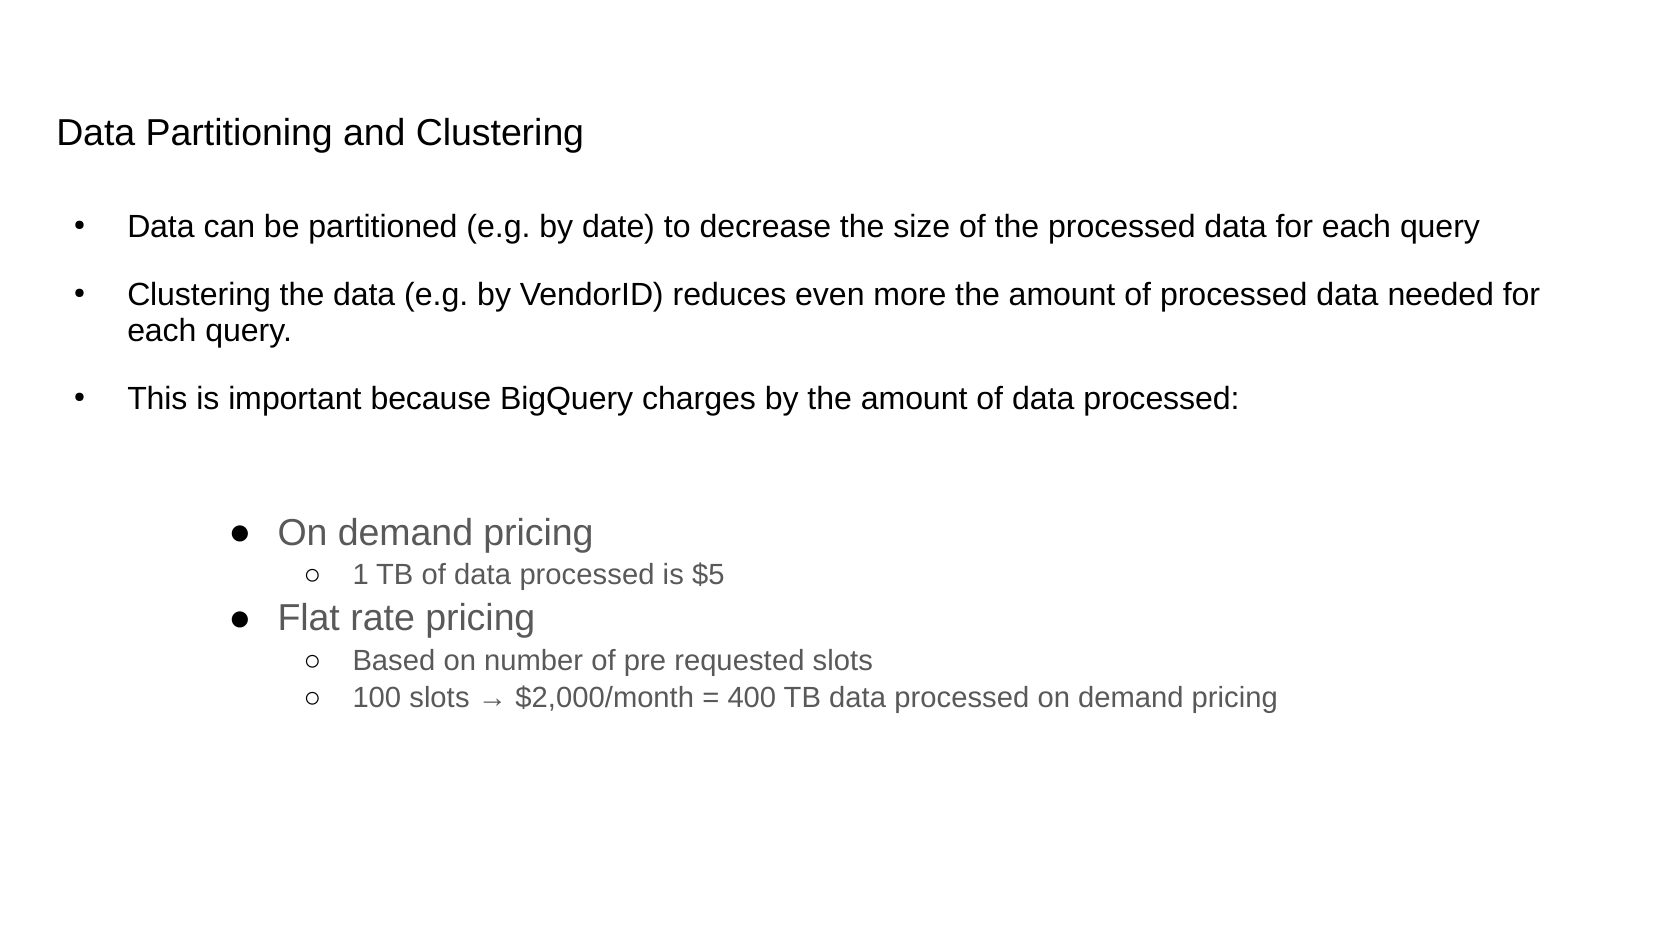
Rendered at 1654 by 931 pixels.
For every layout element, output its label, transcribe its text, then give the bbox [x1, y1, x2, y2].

list Data can be partitioned (e.g. by date) to decrease the size of the processed data for each query Clustering the data (e.g. by VendorID) reduces even more the amount of processed data needed for each query. This is important because BigQuery charges by the amount of data processed: [56, 208, 1576, 563]
title Data Partitioning and Clustering [56, 80, 1598, 184]
list On demand pricing 1 TB of data processed is $5 Flat rate pricing Based on number of pre requested slots 100 slots → $2,000/month = 400 TB data processed on demand pricing [187, 489, 1511, 751]
